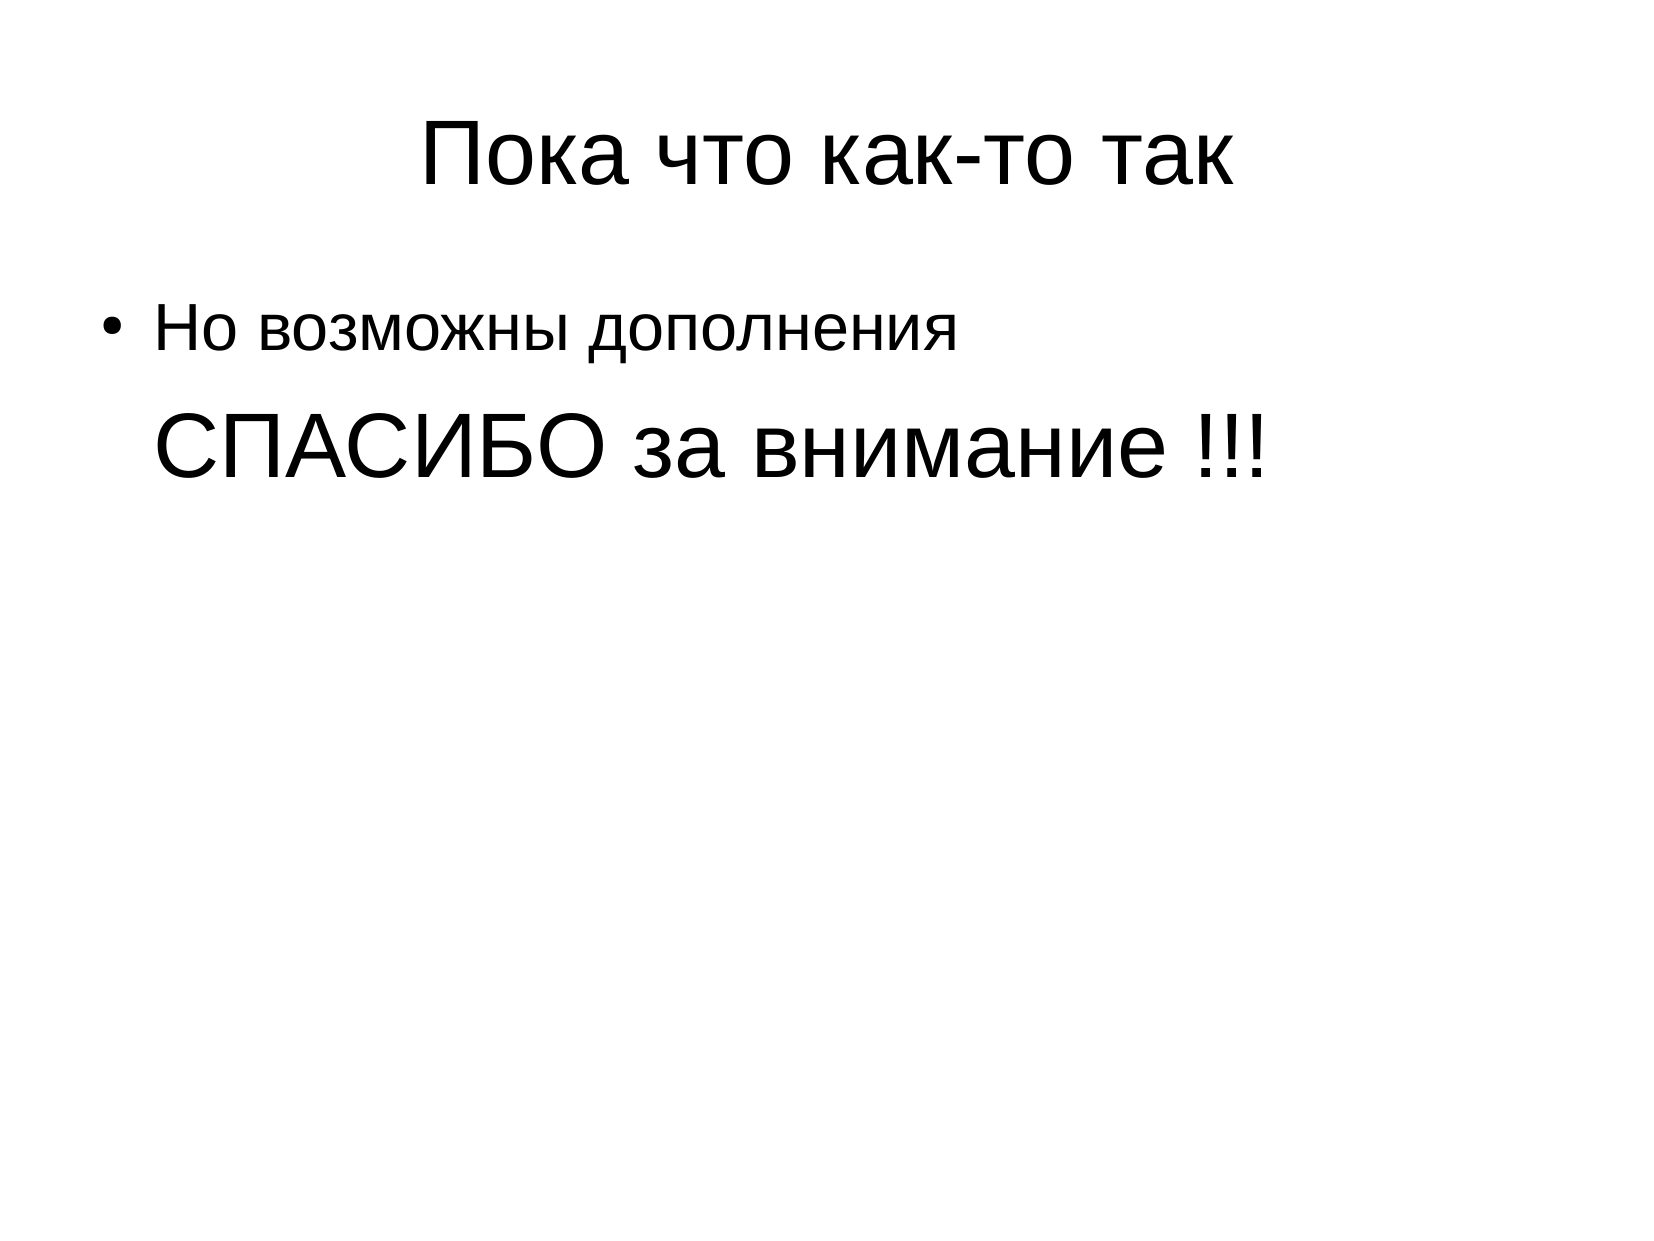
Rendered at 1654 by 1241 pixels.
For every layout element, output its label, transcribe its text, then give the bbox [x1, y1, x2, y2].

list Но возможны дополнения СПАСИБО за внимание !!! [82, 290, 1571, 1010]
title Пока что как-то так [82, 49, 1571, 257]
